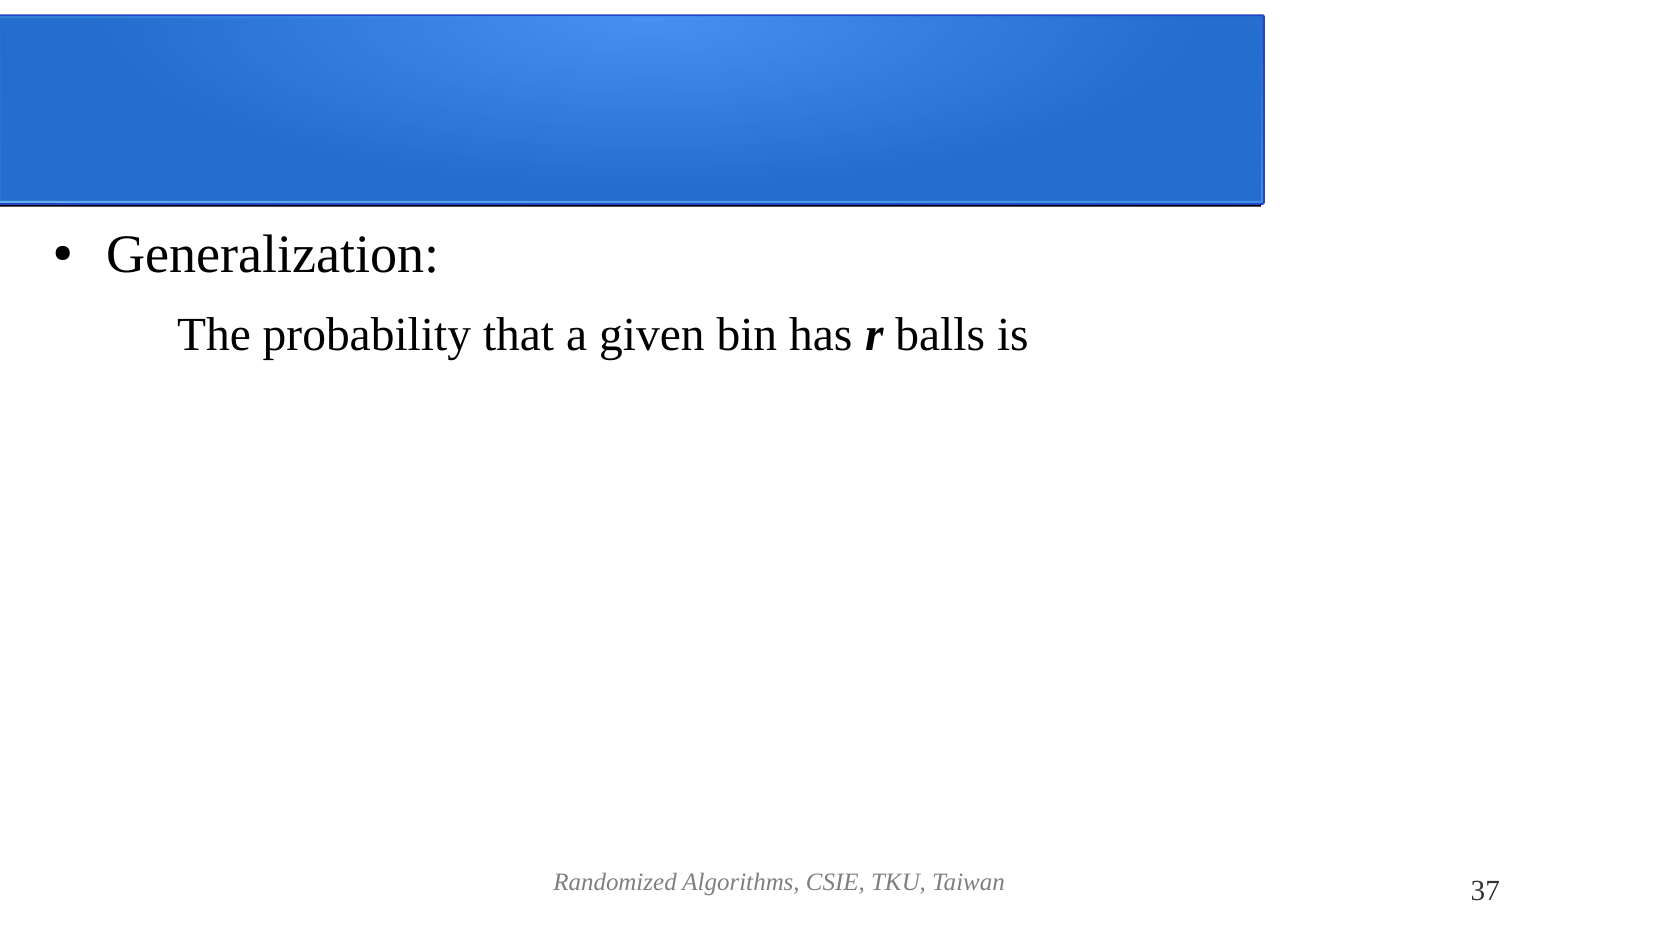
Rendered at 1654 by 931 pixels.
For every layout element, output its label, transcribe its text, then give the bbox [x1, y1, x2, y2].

list Generalization: The probability that a given bin has r balls is [35, 224, 1524, 764]
